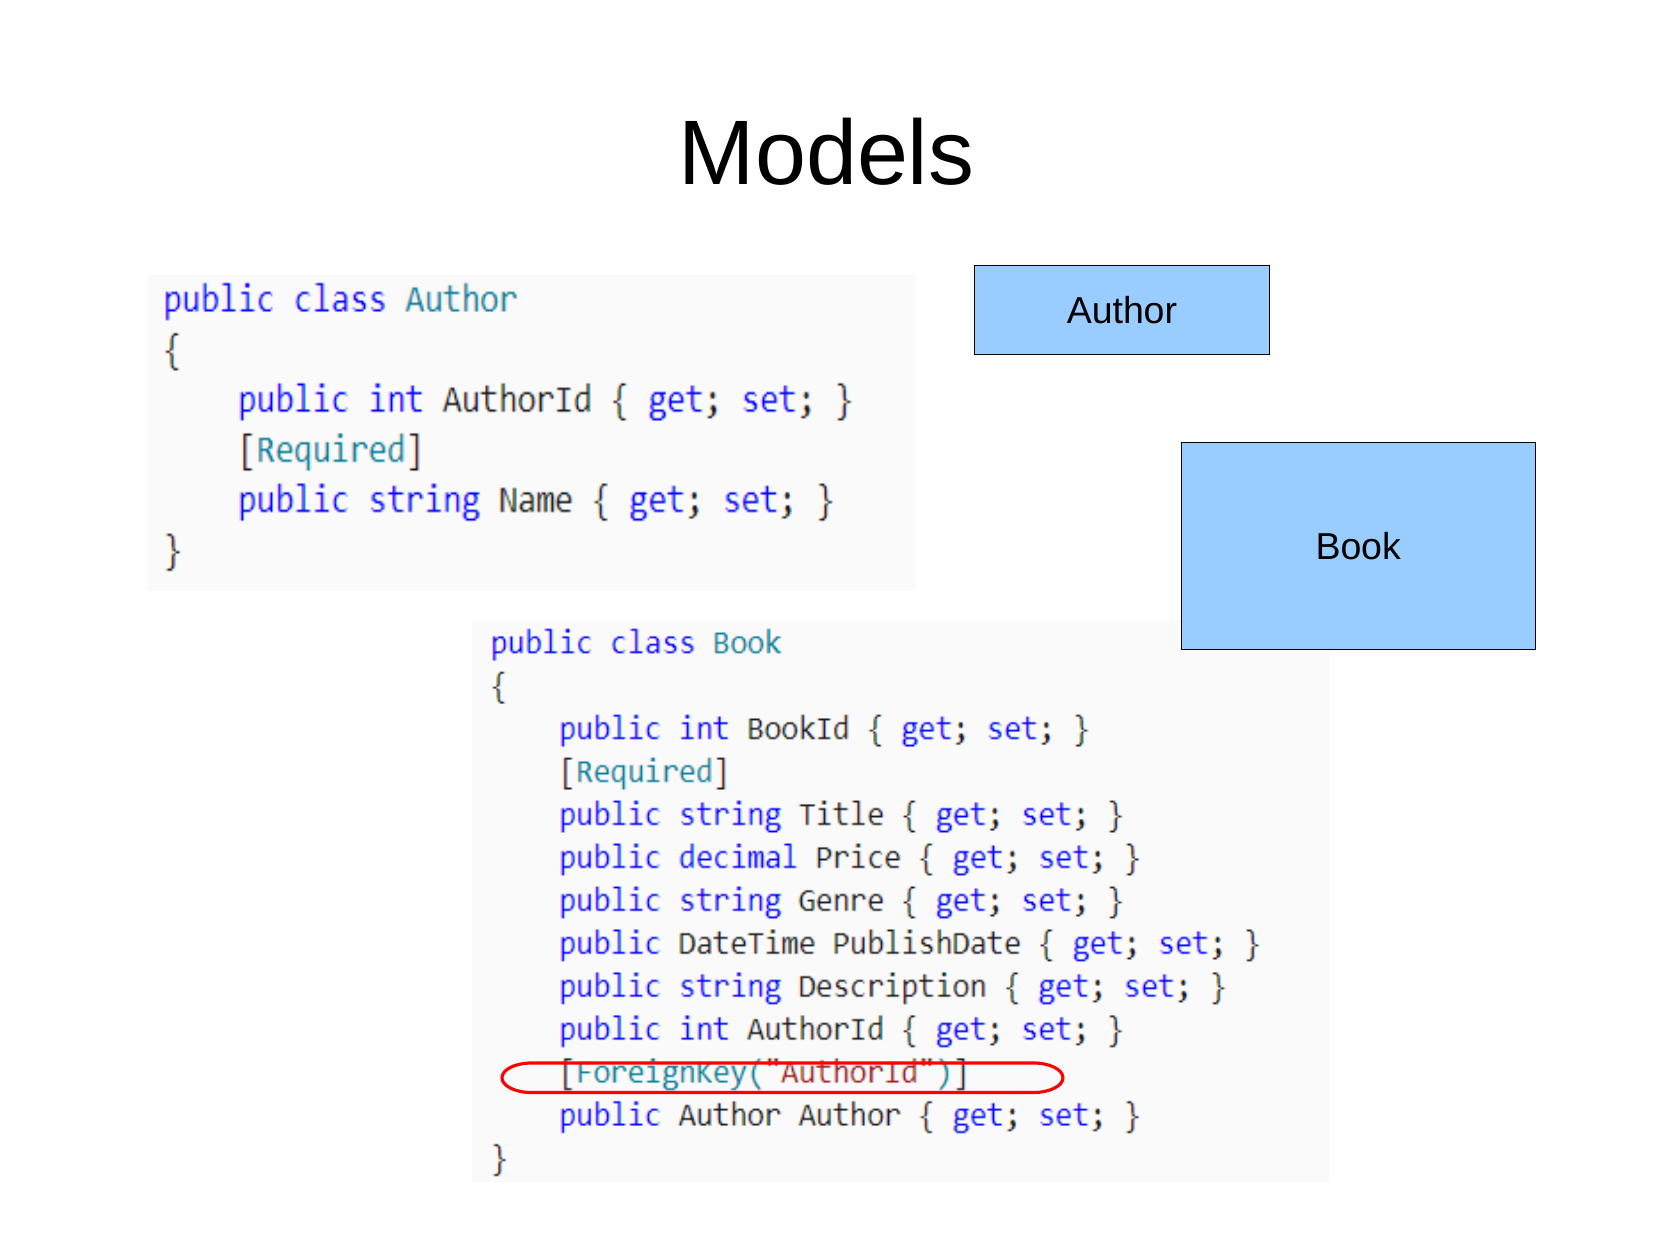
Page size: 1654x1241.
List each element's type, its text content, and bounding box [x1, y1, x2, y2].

text_box Book [1181, 442, 1536, 650]
picture [147, 275, 916, 591]
picture [472, 620, 1329, 1182]
title Models [82, 49, 1571, 257]
text_box Author [974, 265, 1270, 355]
